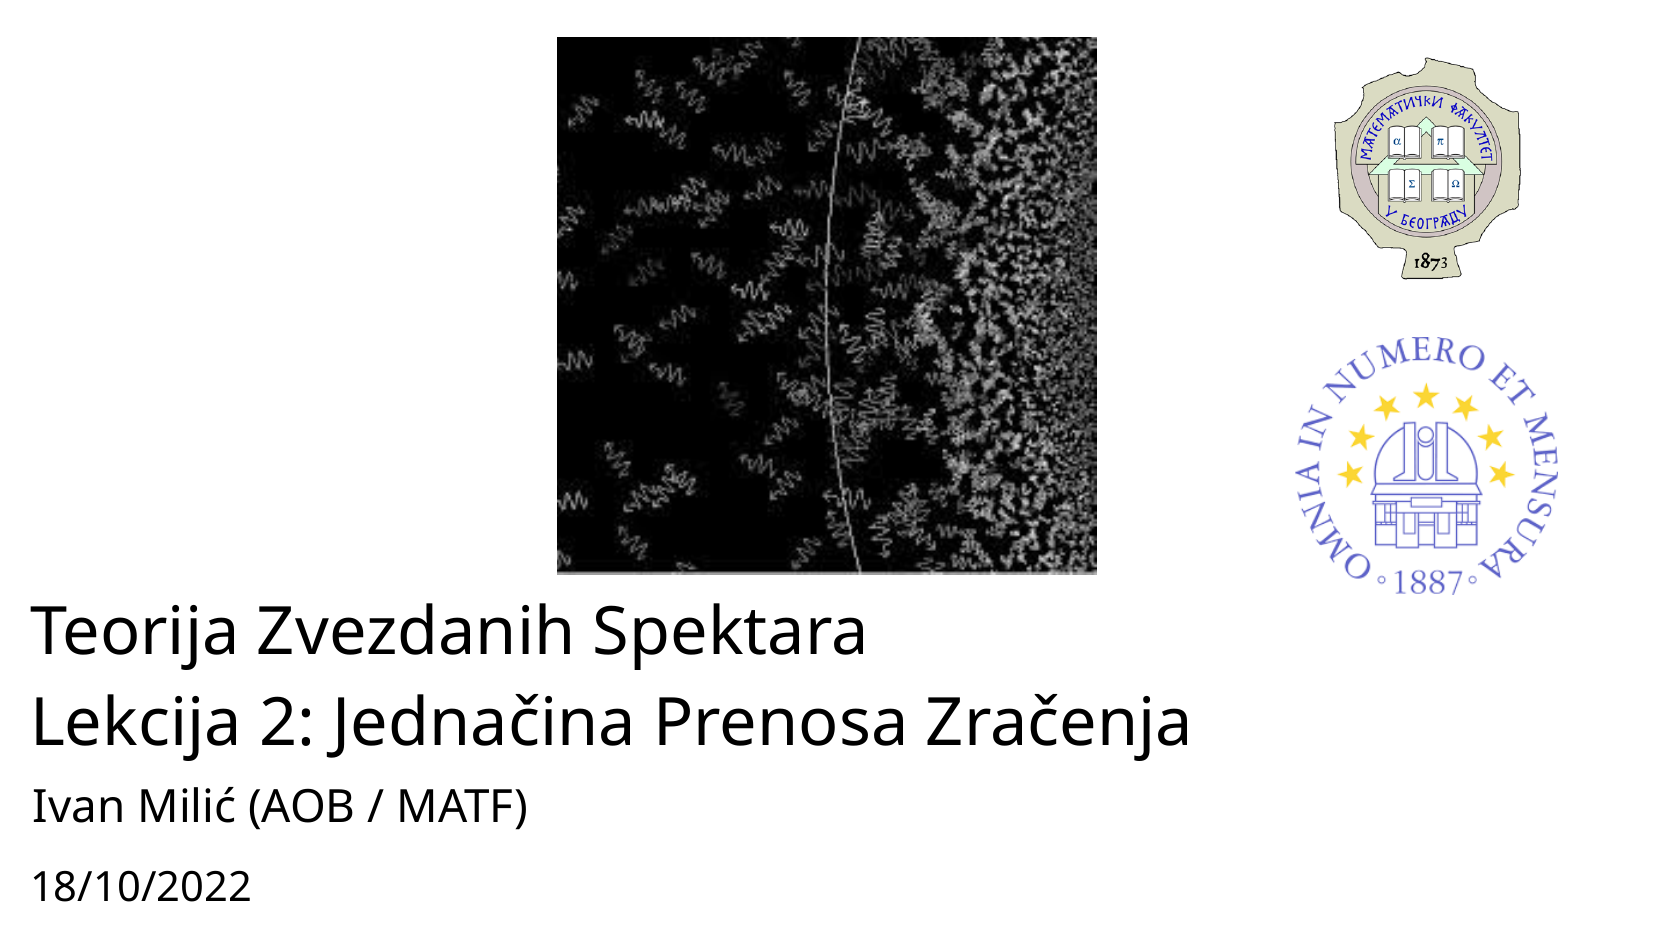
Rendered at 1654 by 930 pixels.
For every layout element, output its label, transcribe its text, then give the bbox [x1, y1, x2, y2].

picture [557, 37, 1097, 575]
subtitle 18/10/2022 [30, 847, 1530, 923]
picture [1237, 25, 1616, 310]
text_box Ivan Milić (AOB / MATF) [18, 765, 1331, 847]
text_box Teorija Zvezdanih Spektara Lekcija 2: Jednačina Prenosa Zračenja [30, 583, 1595, 765]
picture [1295, 337, 1558, 595]
